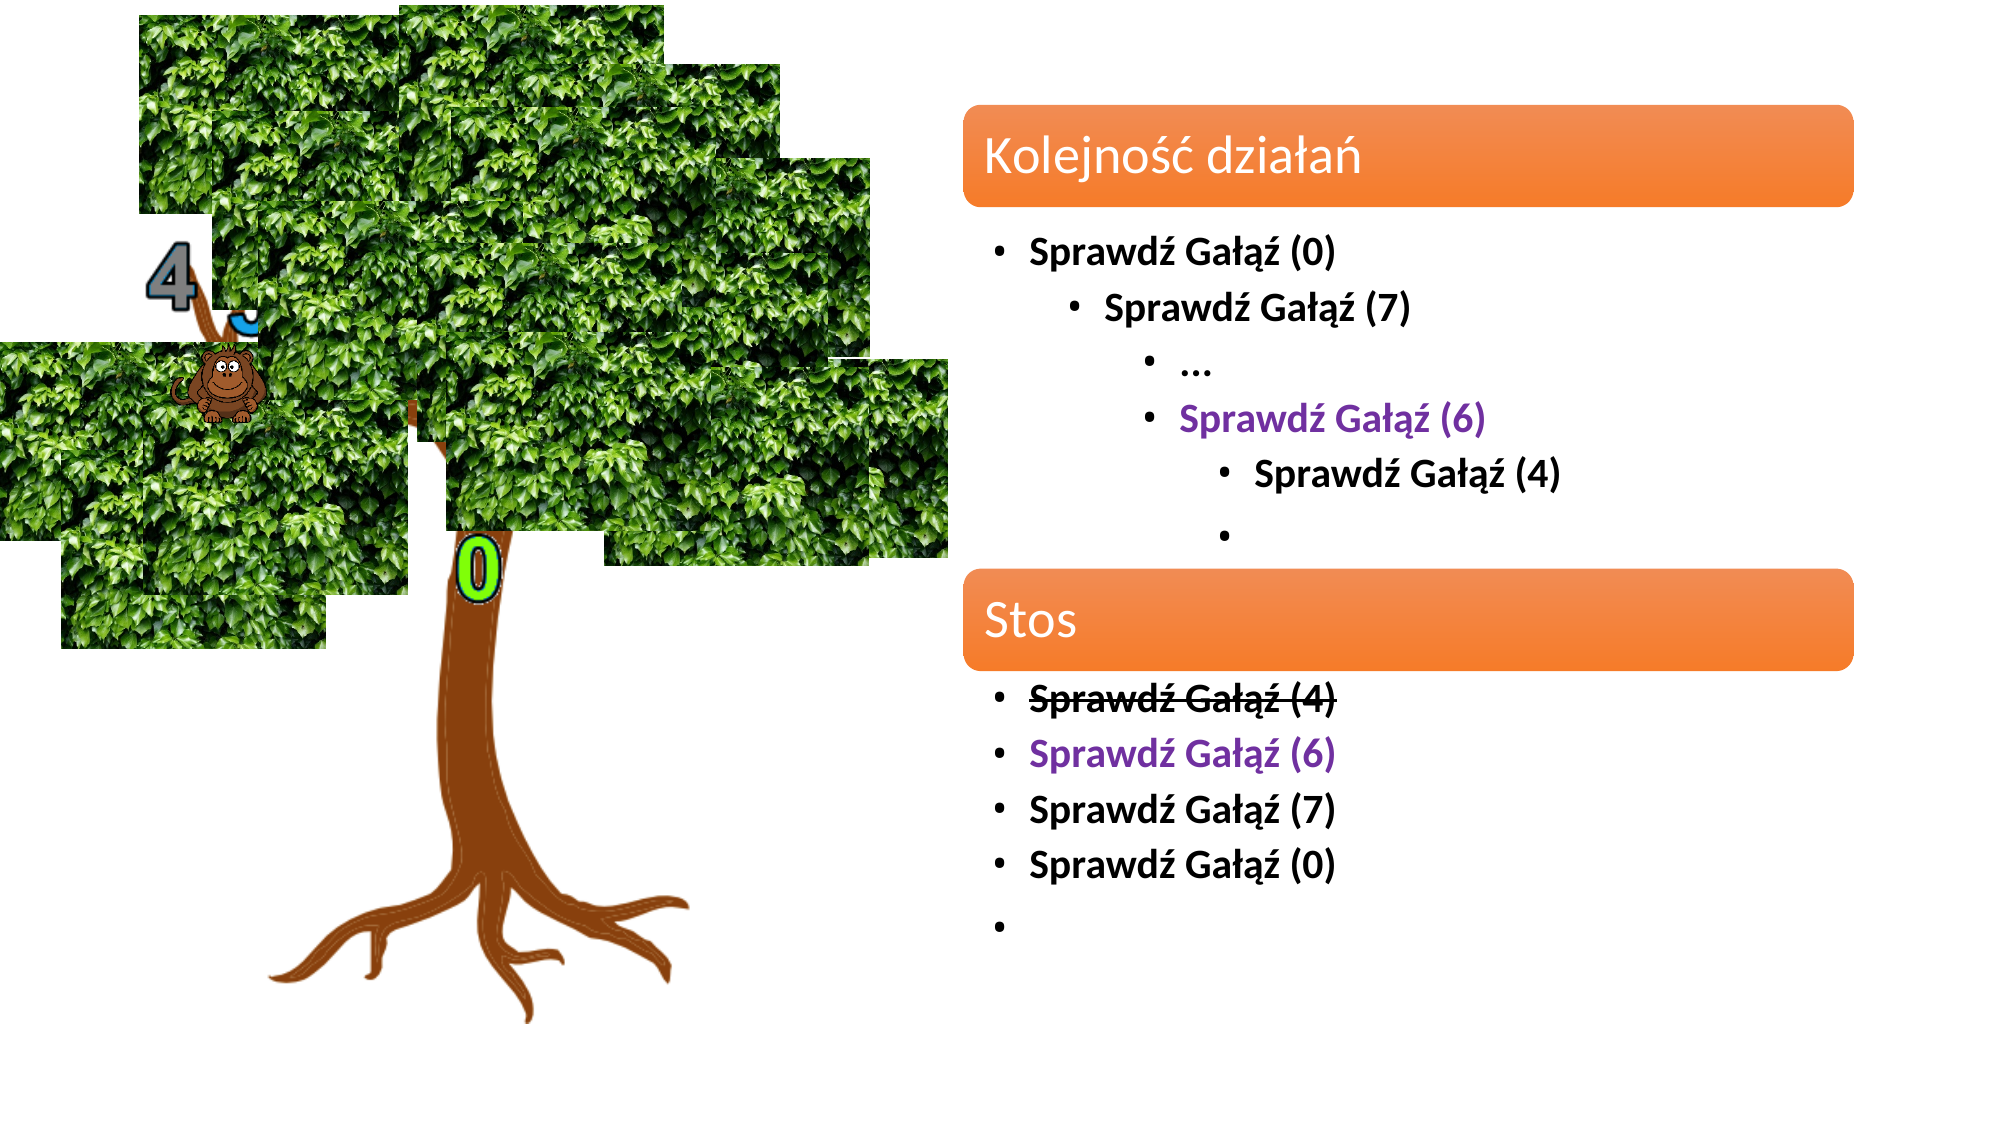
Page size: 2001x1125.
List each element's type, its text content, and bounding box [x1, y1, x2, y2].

picture [0, 5, 948, 1024]
text_box Kolejność działań [963, 104, 1854, 208]
text_box Stos [963, 568, 1854, 671]
text_box Sprawdź Gałąź (4) Sprawdź Gałąź (6) Sprawdź Gałąź (7) Sprawdź Gałąź (0) [963, 671, 1854, 954]
text_box Sprawdź Gałąź (0) Sprawdź Gałąź (7) ... Sprawdź Gałąź (6) Sprawdź Gałąź (4) [963, 224, 1854, 569]
